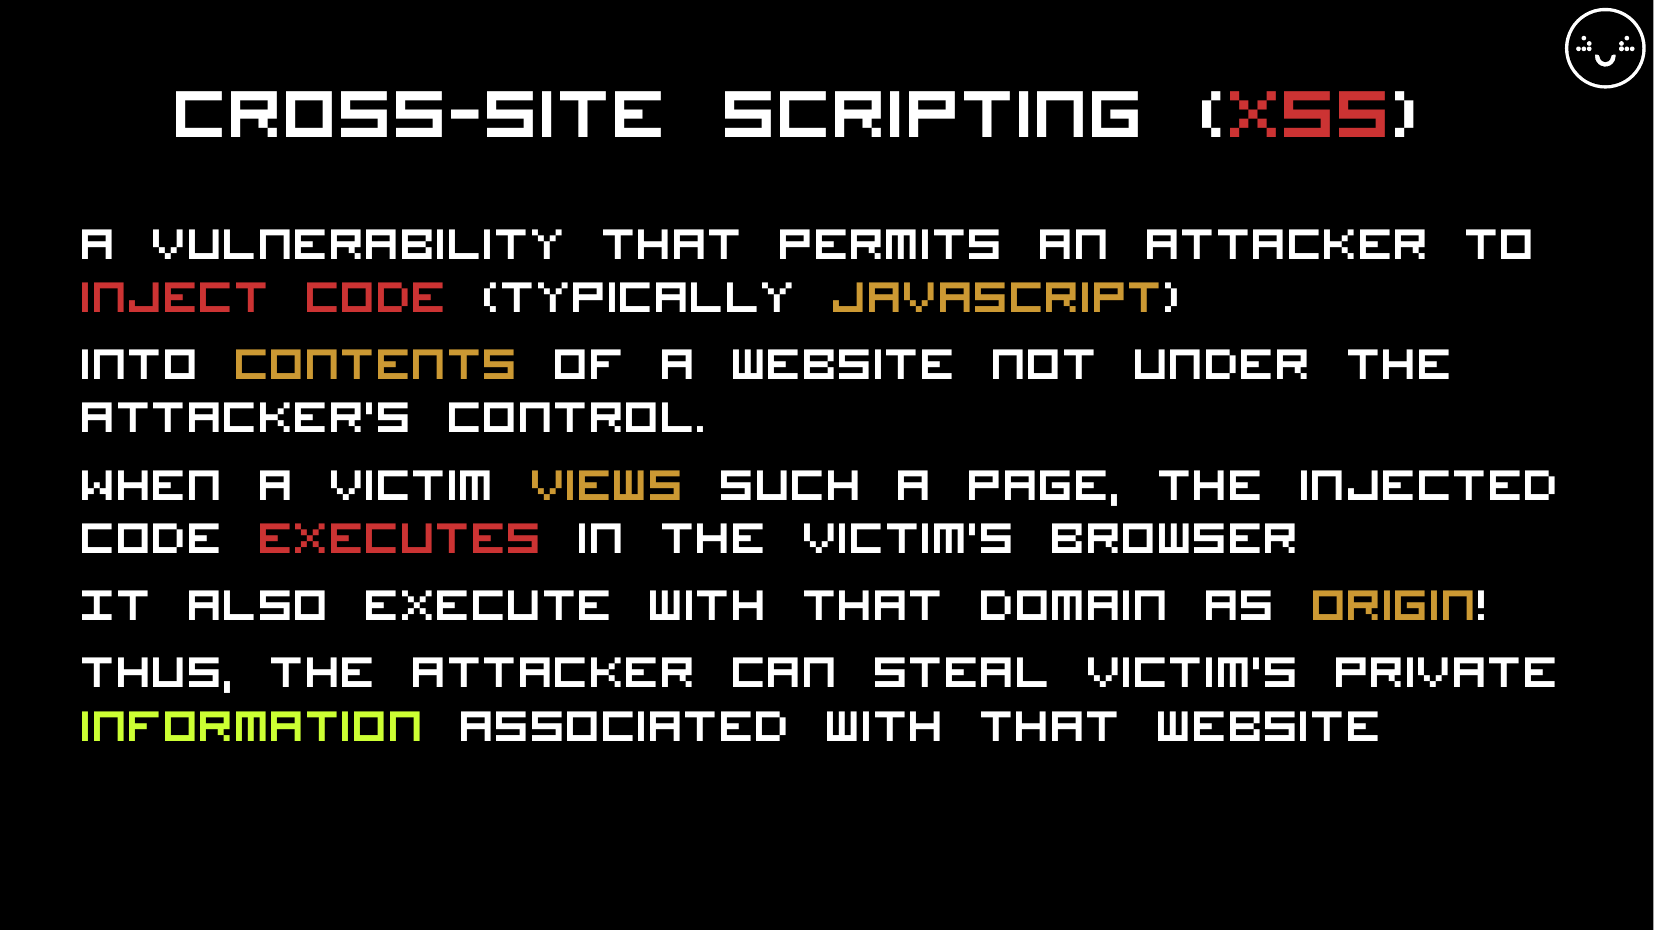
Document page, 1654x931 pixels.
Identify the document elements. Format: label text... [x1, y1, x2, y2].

list a vulnerability that permits an attacker to inject code (typically JavaScript) into contents of a website not under the attacker's control. When a victim views such a page, the injected code executes in the victim's browser It also execute with that domain as origin! Thus, the attacker can steal victim's private information associated with that website [82, 217, 1571, 857]
title Cross-Site Scripting (XSS) [82, 37, 1571, 193]
